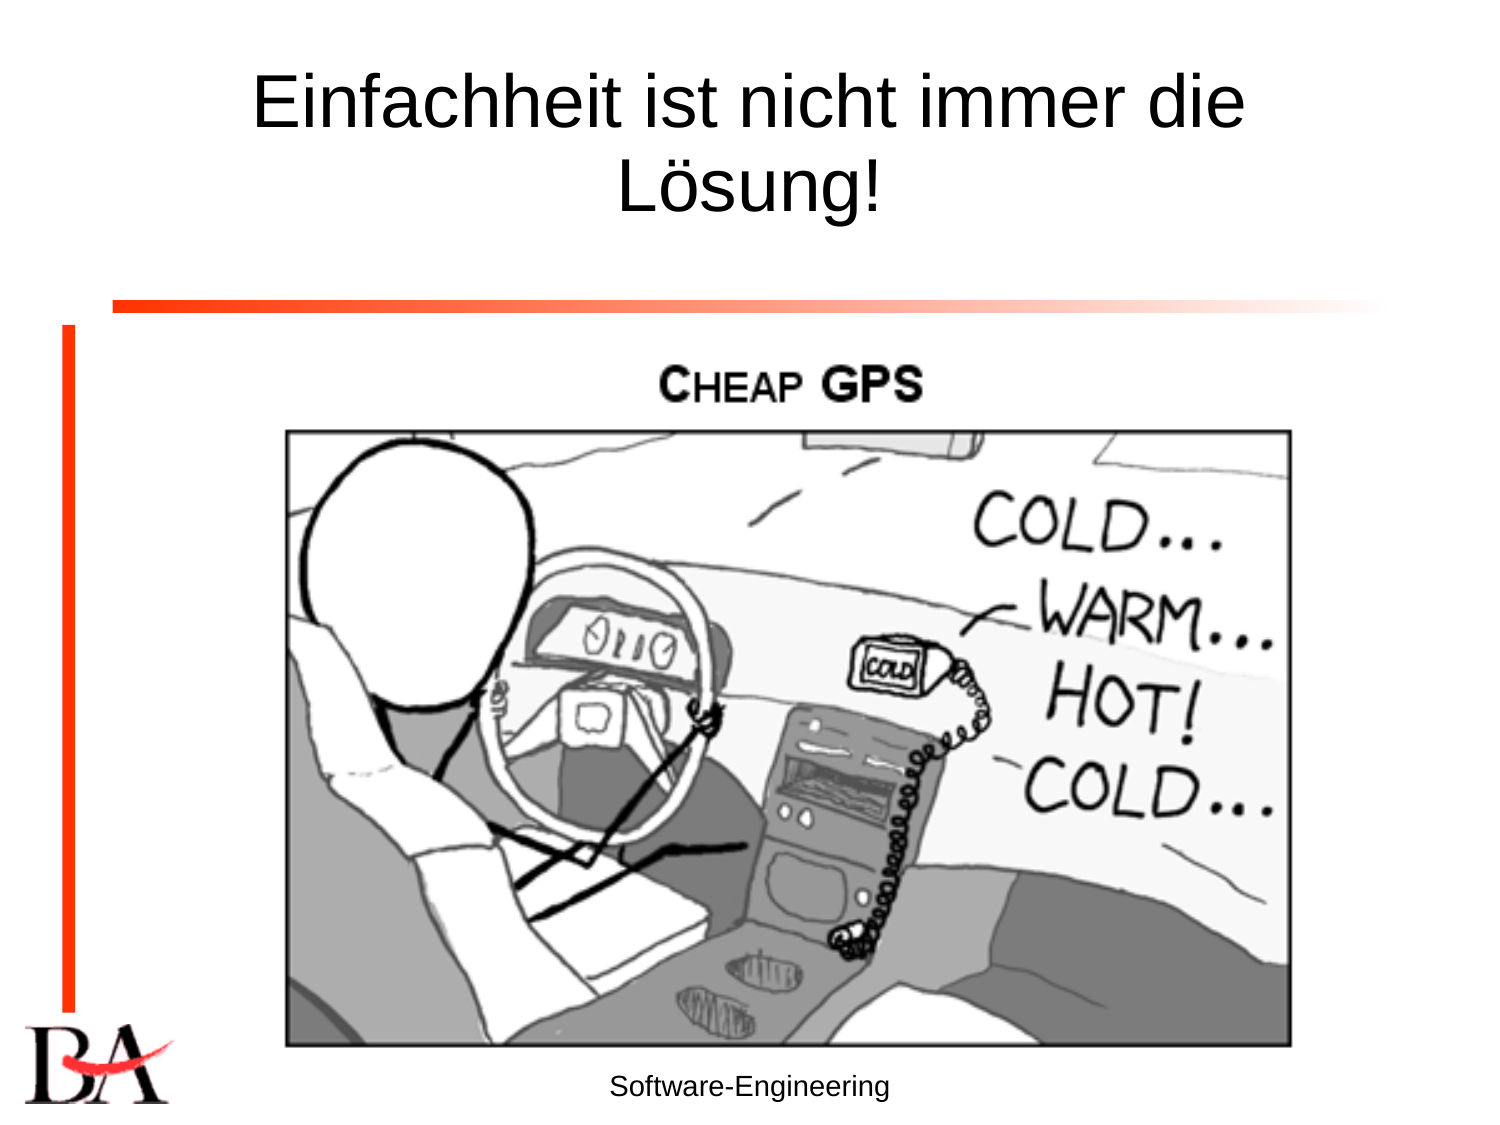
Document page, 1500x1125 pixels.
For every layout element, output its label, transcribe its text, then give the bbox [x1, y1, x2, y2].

title Einfachheit ist nicht immer die Lösung! [112, 28, 1388, 259]
picture [24, 1024, 175, 1104]
picture [271, 318, 1315, 1058]
